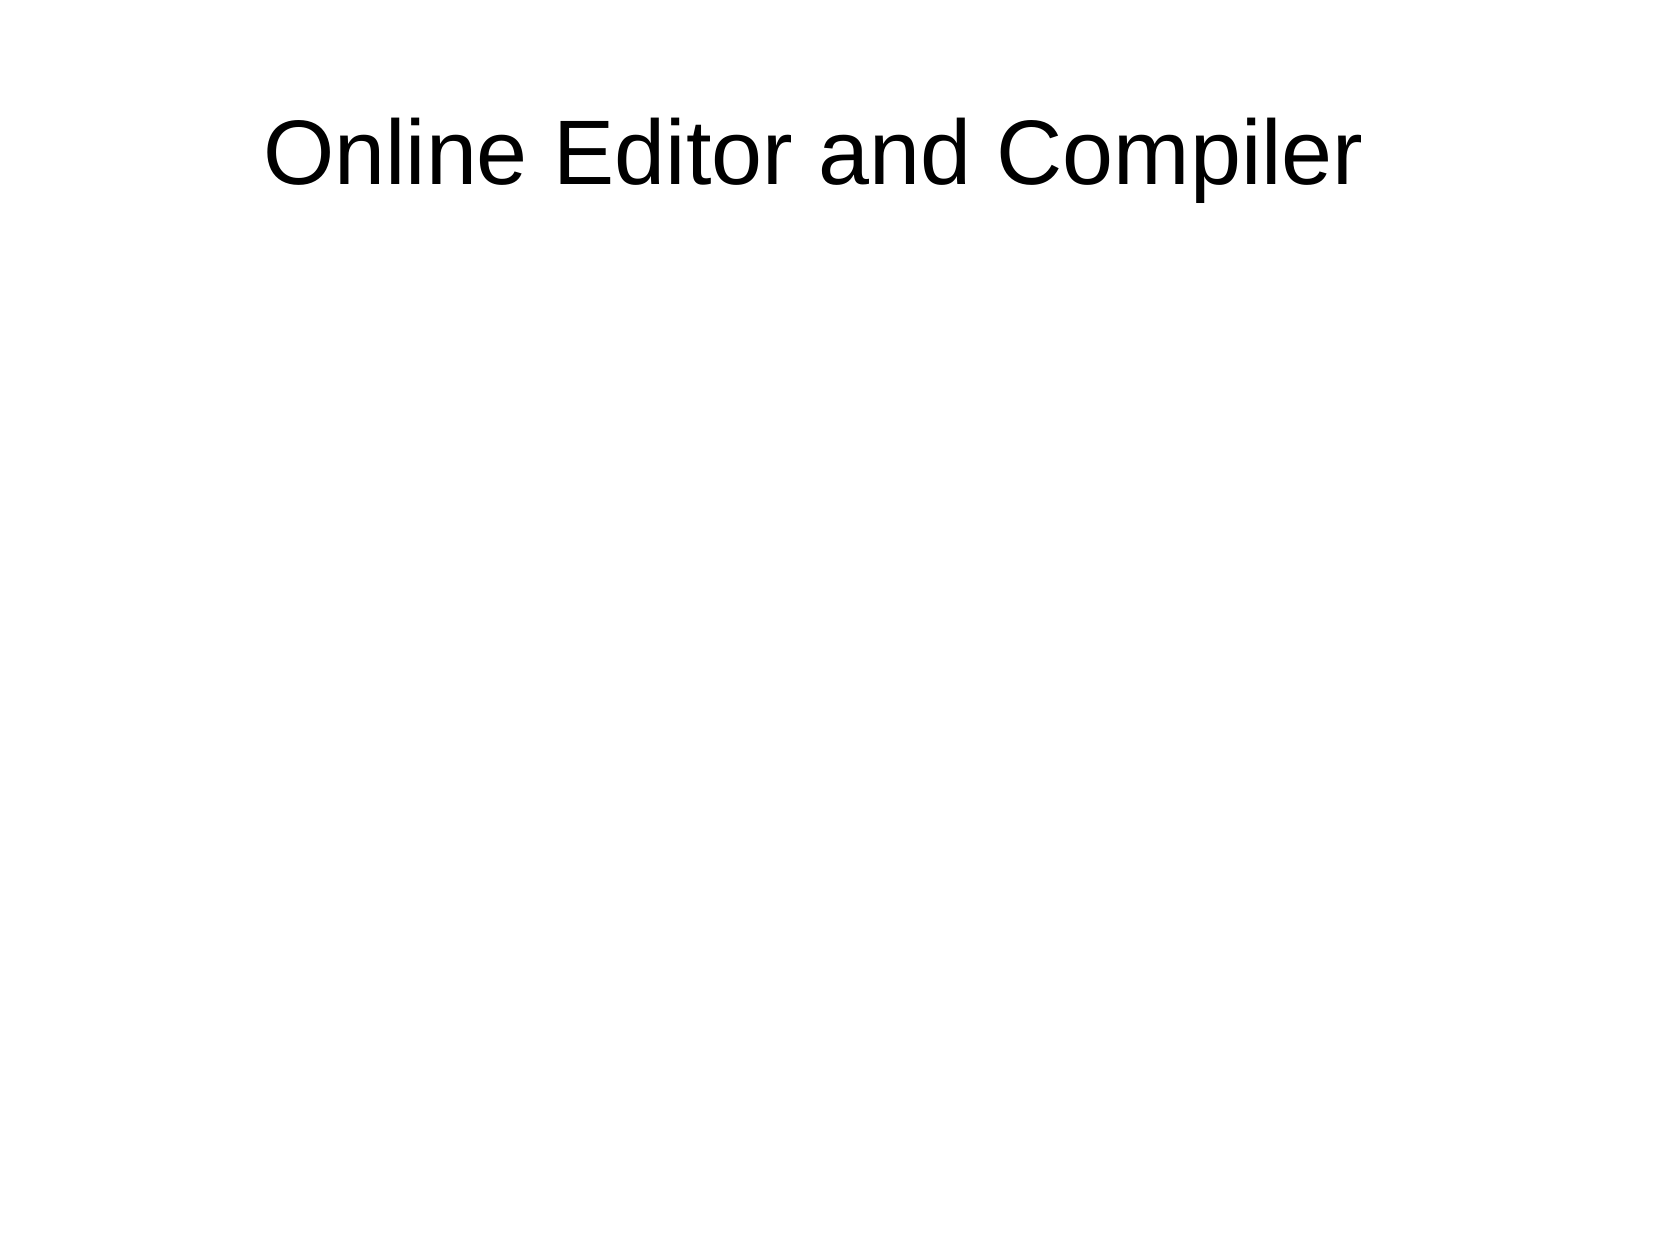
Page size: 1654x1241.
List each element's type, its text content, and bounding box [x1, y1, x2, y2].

title Online Editor and Compiler [82, 49, 1571, 257]
